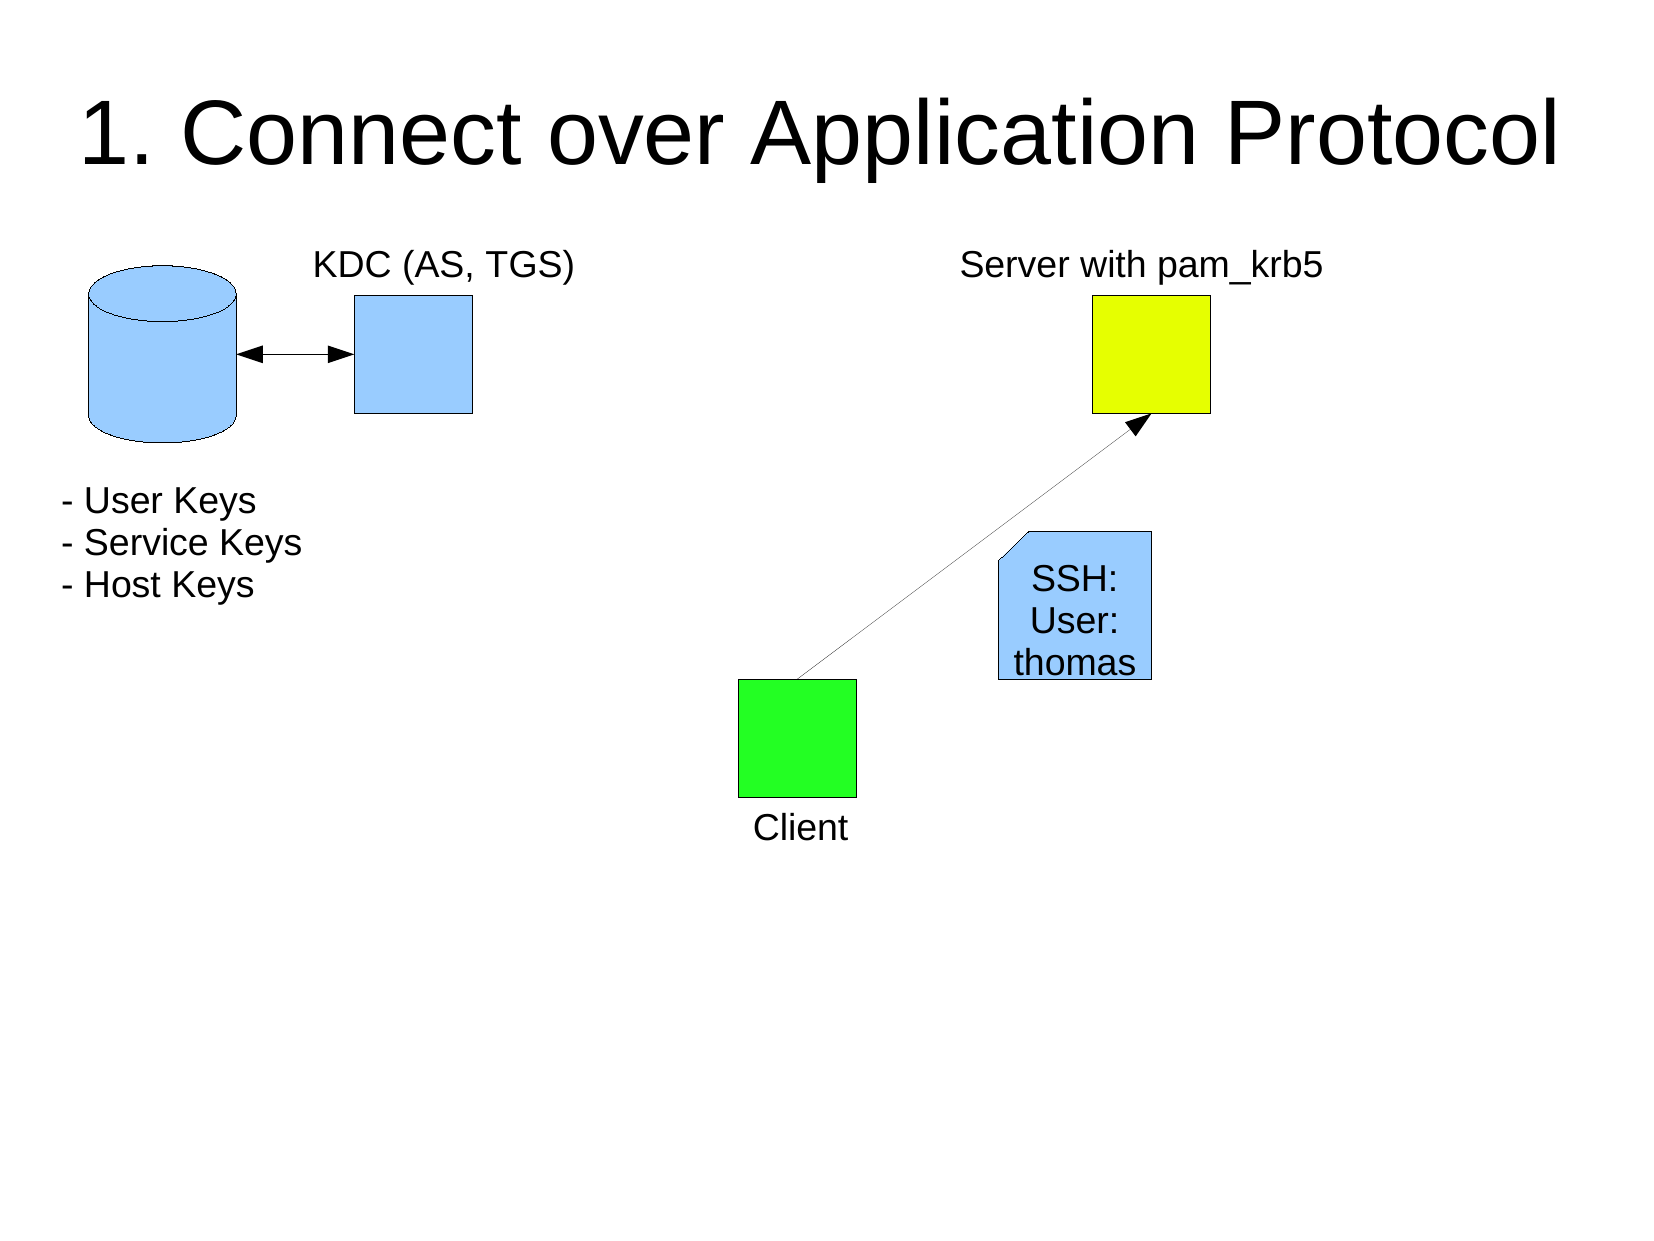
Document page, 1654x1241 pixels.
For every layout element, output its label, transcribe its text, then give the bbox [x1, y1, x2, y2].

text_box - User Keys - Service Keys - Host Keys [46, 472, 314, 614]
text_box SSH: User: thomas [998, 531, 1152, 680]
text_box Server with pam_krb5 [944, 236, 1359, 294]
text_box [1092, 295, 1211, 414]
title 1. Connect over Application Protocol [76, 29, 1565, 237]
text_box [738, 679, 857, 798]
text_box Client [738, 799, 886, 857]
text_box [354, 295, 473, 414]
text_box KDC (AS, TGS) [297, 236, 585, 294]
text_box [88, 265, 237, 443]
